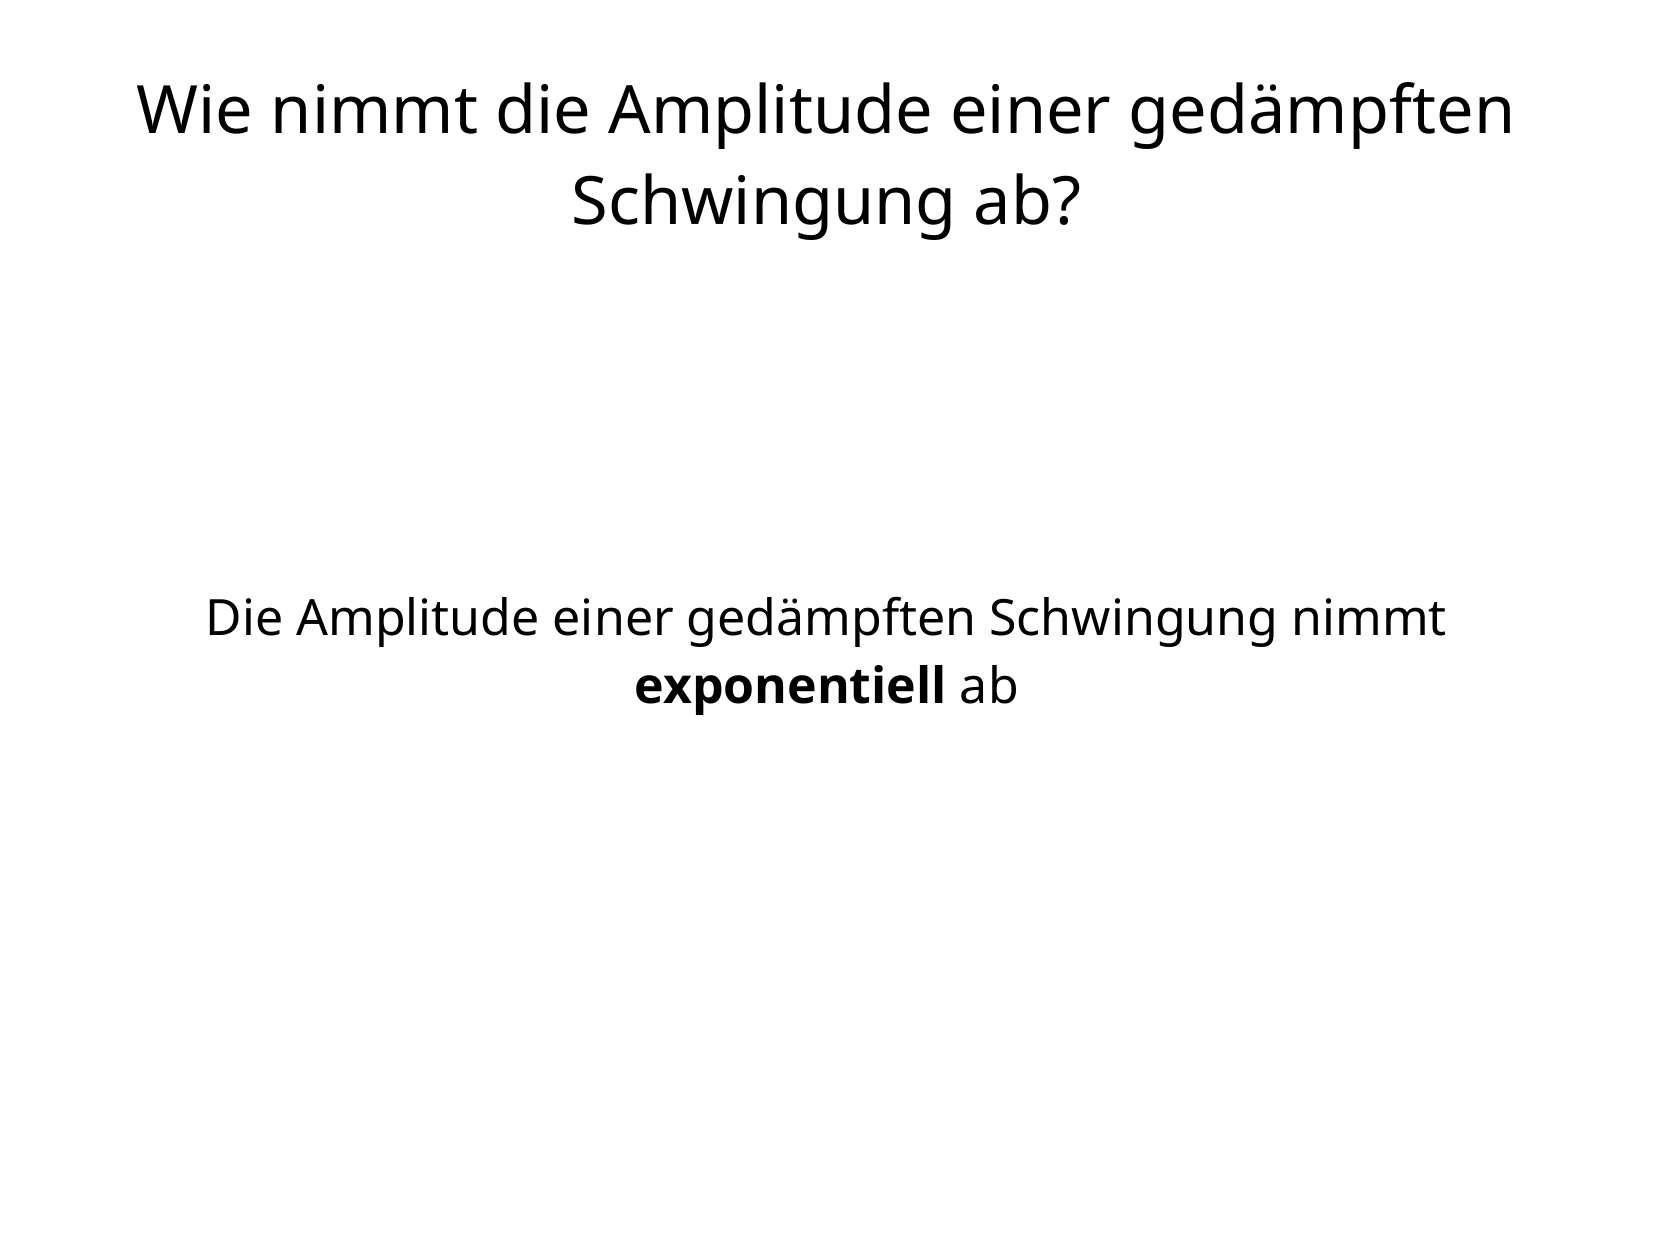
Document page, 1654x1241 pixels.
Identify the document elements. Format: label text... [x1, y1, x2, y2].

title Wie nimmt die Amplitude einer gedämpften Schwingung ab? [82, 49, 1571, 257]
subtitle Die Amplitude einer gedämpften Schwingung nimmt exponentiell ab [82, 290, 1571, 1010]
